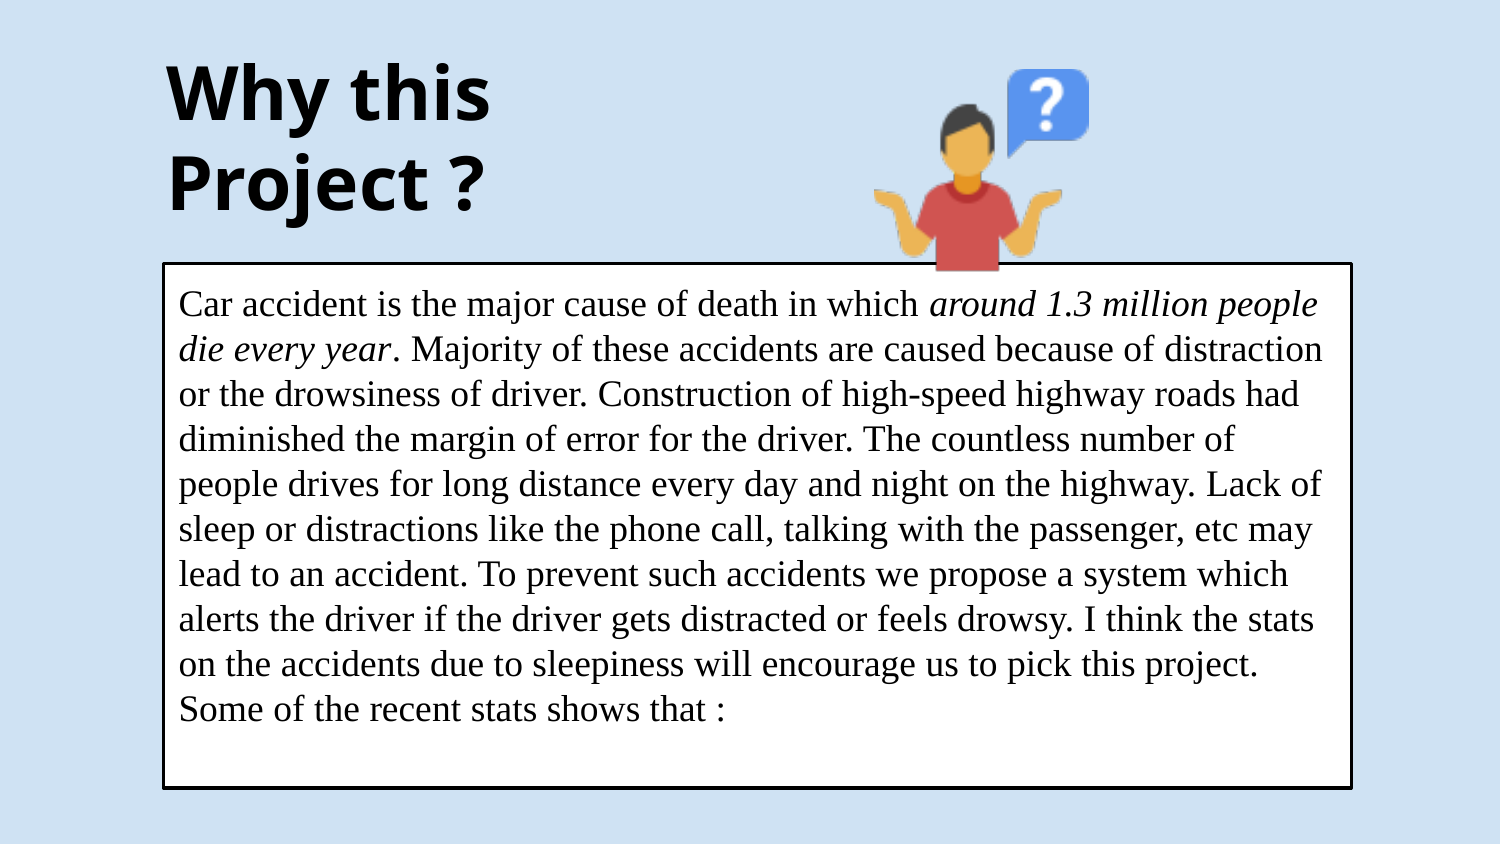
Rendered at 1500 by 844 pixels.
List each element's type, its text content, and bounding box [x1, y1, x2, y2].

picture [874, 69, 1089, 285]
title Car accident is the major cause of death in which around 1.3 million people die every year. Majority of these accidents are caused because of distraction or the drowsiness of driver. Construction of high-speed highway roads had diminished the margin of error for the driver. The countless number of people drives for long distance every day and night on the highway. Lack of sleep or distractions like the phone call, talking with the passenger, etc may lead to an accident. To prevent such accidents we propose a system which alerts the driver if the driver gets distracted or feels drowsy. I think the stats on the accidents due to sleepiness will encourage us to pick this project. Some of the recent stats shows that : [163, 263, 1352, 788]
title Why this Project ? [151, 30, 826, 156]
